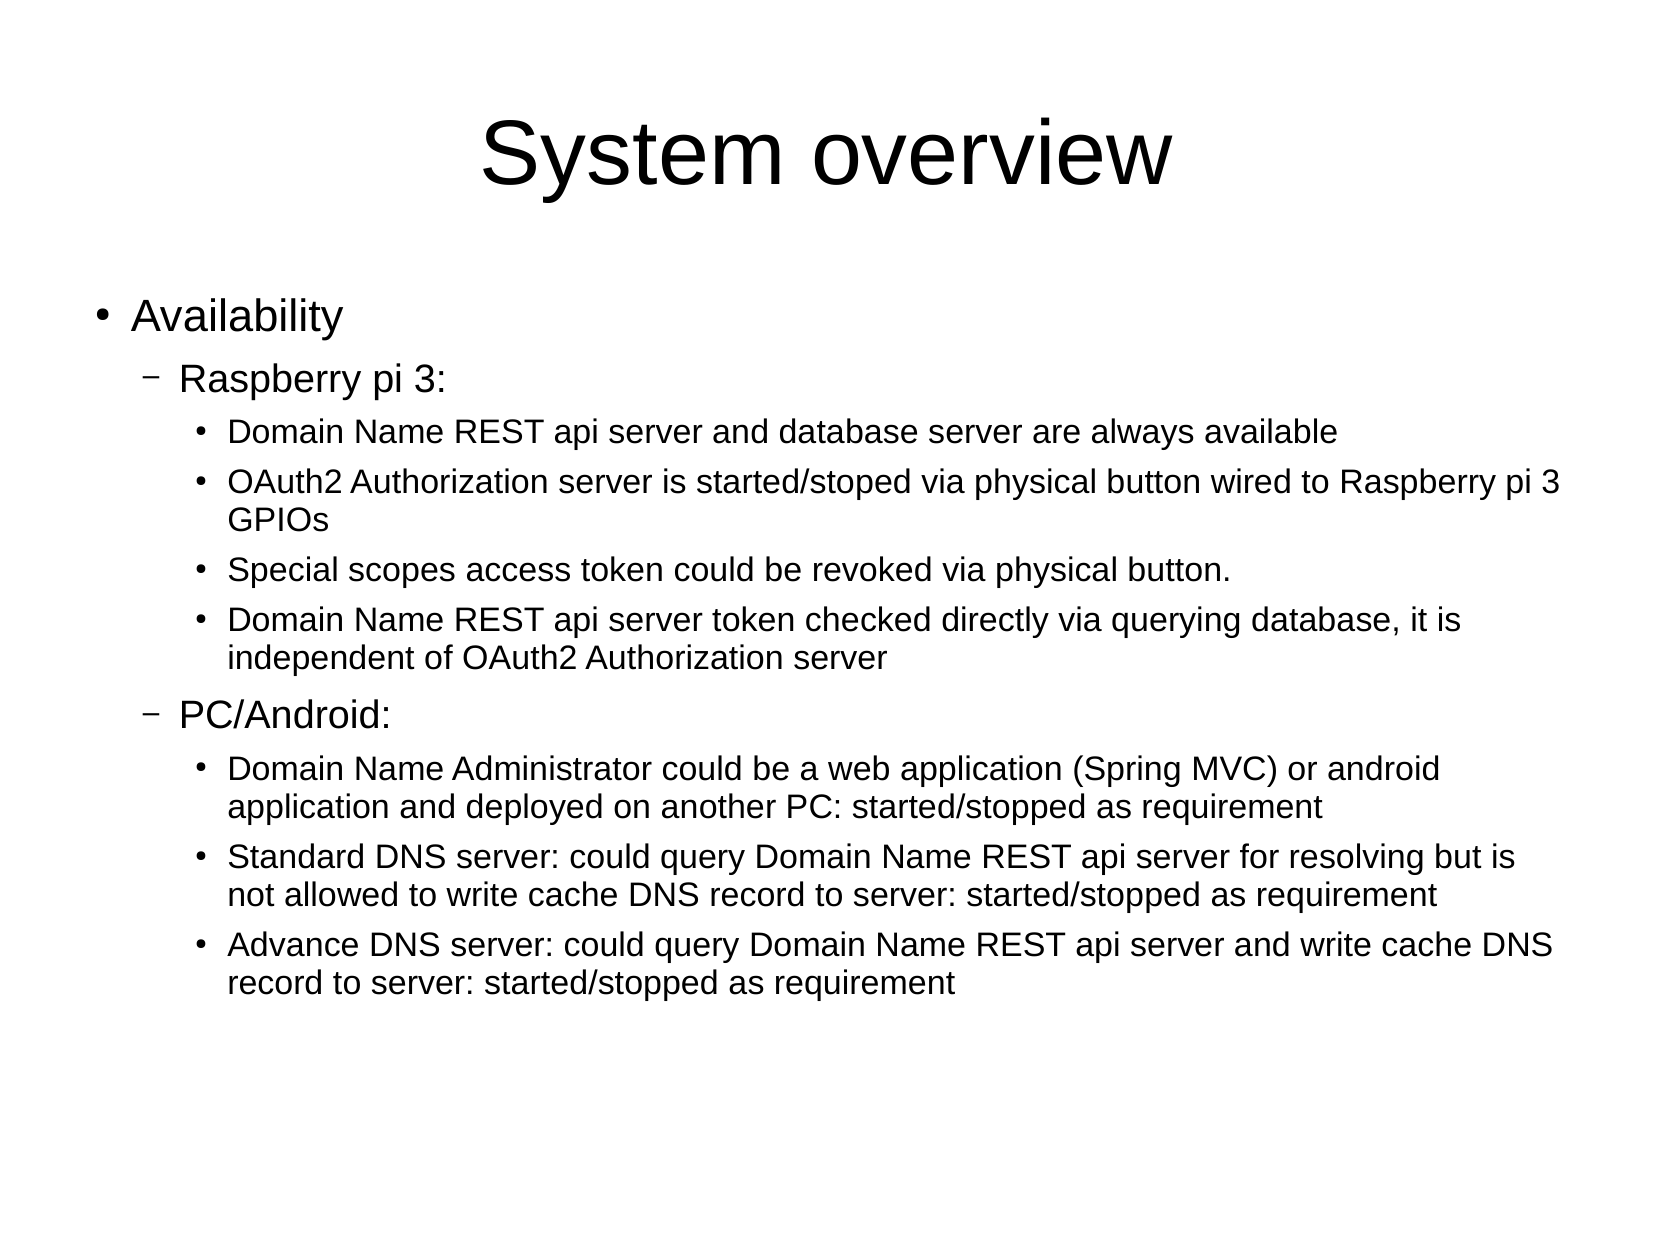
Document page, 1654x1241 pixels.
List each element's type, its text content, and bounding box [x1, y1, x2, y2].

list Availability Raspberry pi 3: Domain Name REST api server and database server are always available OAuth2 Authorization server is started/stoped via physical button wired to Raspberry pi 3 GPIOs Special scopes access token could be revoked via physical button. Domain Name REST api server token checked directly via querying database, it is independent of OAuth2 Authorization server PC/Android: Domain Name Administrator could be a web application (Spring MVC) or android application and deployed on another PC: started/stopped as requirement Standard DNS server: could query Domain Name REST api server for resolving but is not allowed to write cache DNS record to server: started/stopped as requirement Advance DNS server: could query Domain Name REST api server and write cache DNS record to server: started/stopped as requirement [82, 290, 1571, 1010]
title System overview [82, 49, 1571, 257]
